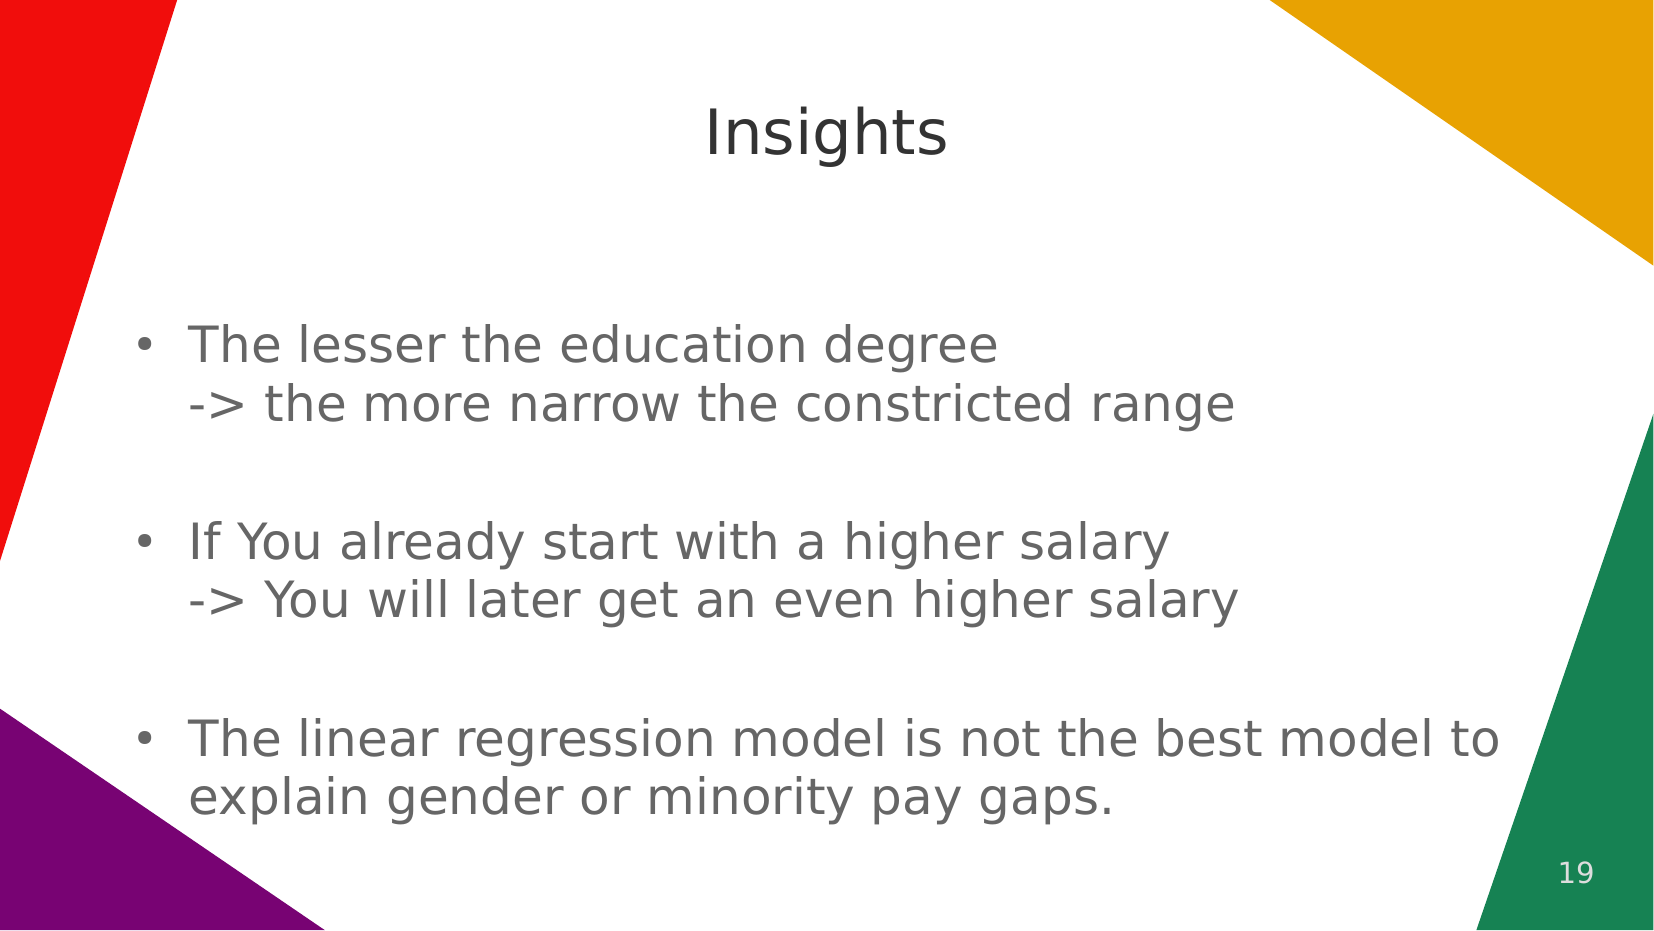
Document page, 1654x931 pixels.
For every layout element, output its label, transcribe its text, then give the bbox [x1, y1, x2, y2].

title Insights [118, 59, 1536, 207]
list The lesser the education degree -> the more narrow the constricted range If You already start with a higher salary -> You will later get an even higher salary The linear regression model is not the best model to explain gender or minority pay gaps. [118, 236, 1536, 827]
